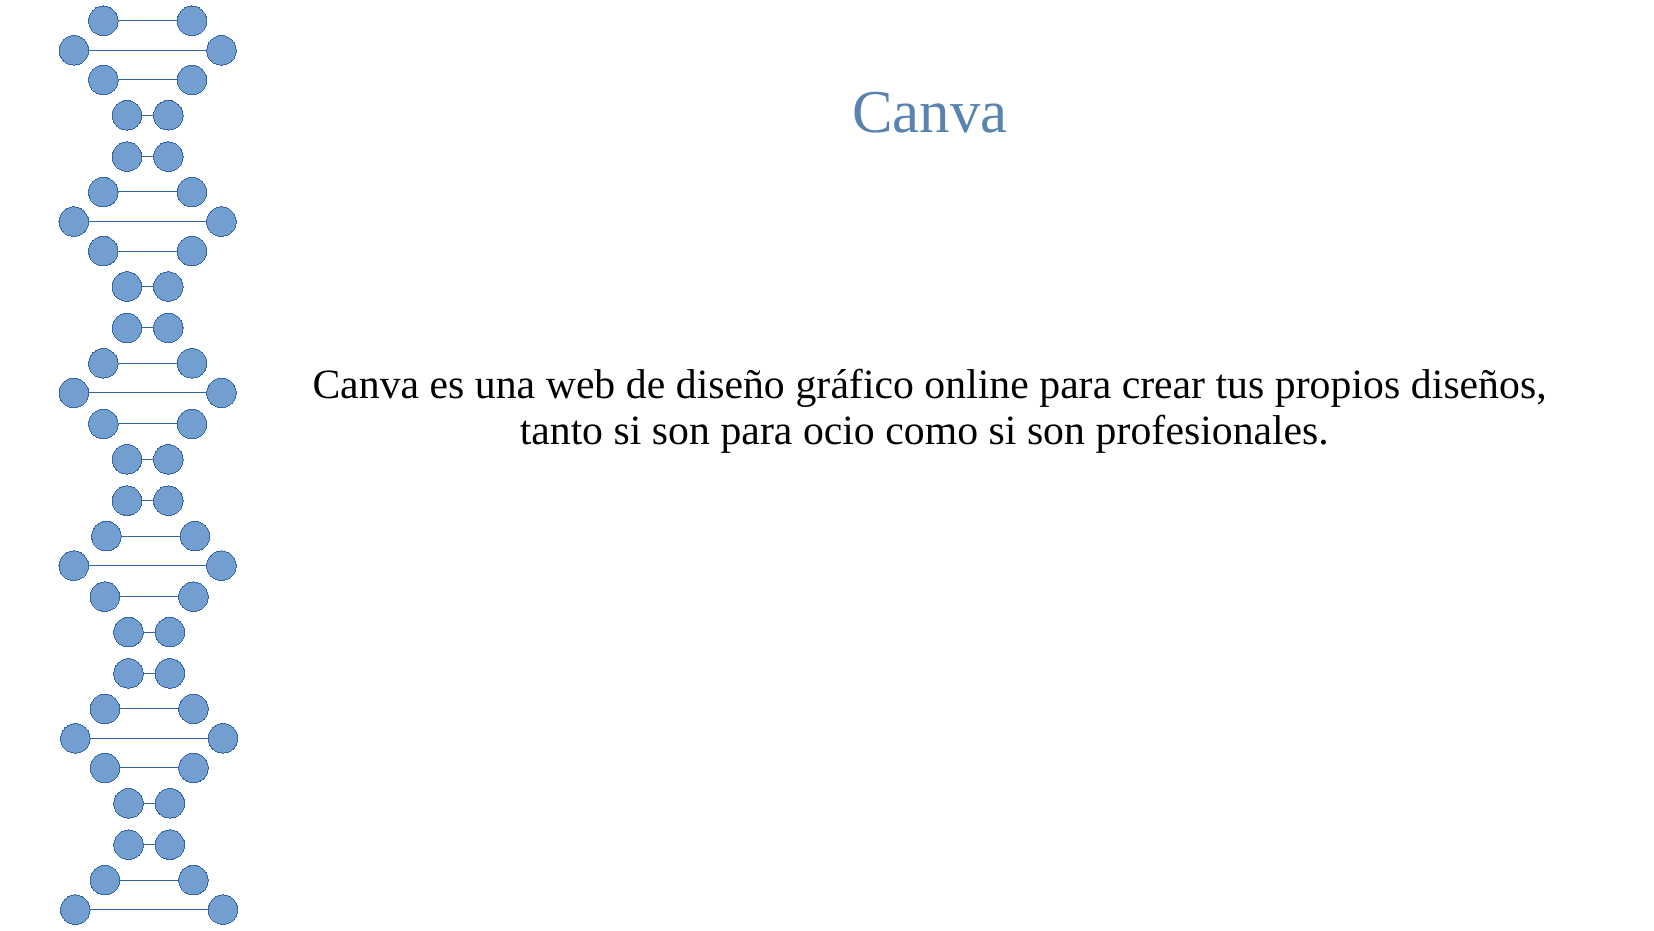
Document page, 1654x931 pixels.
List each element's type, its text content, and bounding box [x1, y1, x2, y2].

list Canva es una web de diseño gráfico online para crear tus propios diseños, tanto si son para ocio como si son profesionales. [265, 224, 1595, 764]
title Canva [265, 35, 1595, 189]
